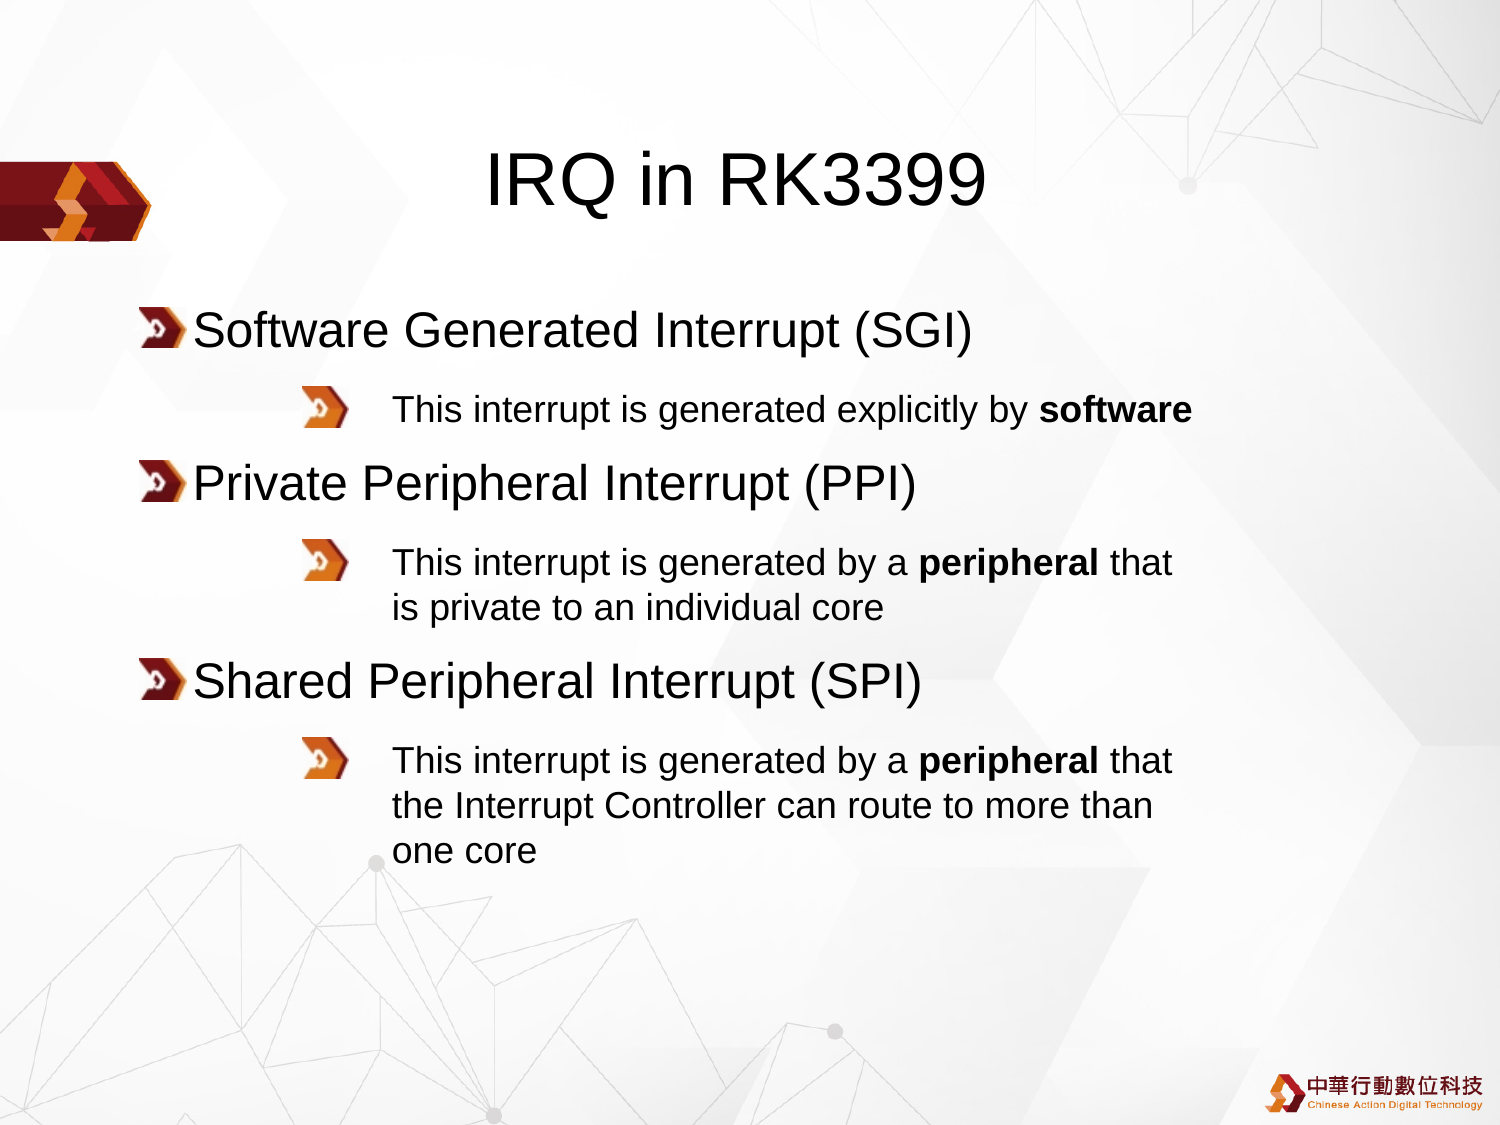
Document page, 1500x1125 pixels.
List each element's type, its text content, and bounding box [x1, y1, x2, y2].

title IRQ in RK3399 [106, 101, 1366, 255]
picture [0, 0, 1500, 1125]
list Software Generated Interrupt (SGI) This interrupt is generated explicitly by software Private Peripheral Interrupt (PPI) This interrupt is generated by a peripheral that is private to an individual core Shared Peripheral Interrupt (SPI) This interrupt is generated by a peripheral that the Interrupt Controller can route to more than one core [107, 290, 1425, 943]
